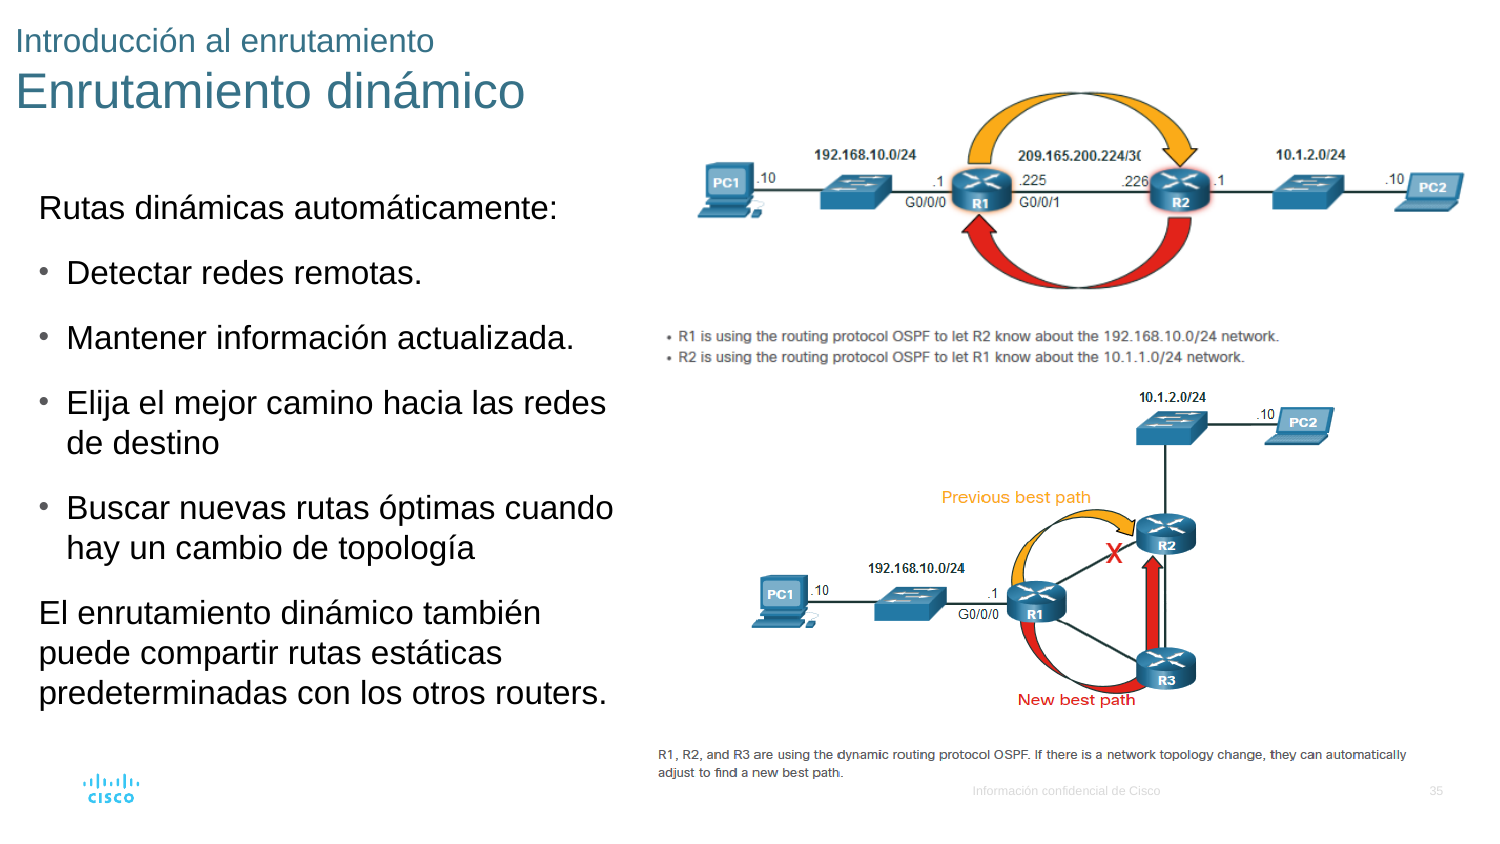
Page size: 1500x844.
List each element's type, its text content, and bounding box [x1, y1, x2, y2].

list Rutas dinámicas automáticamente: Detectar redes remotas. Mantener información actualizada. Elija el mejor camino hacia las redes de destino Buscar nuevas rutas óptimas cuando hay un cambio de topología El enrutamiento dinámico también puede compartir rutas estáticas predeterminadas con los otros routers. [23, 178, 655, 665]
picture [654, 58, 1476, 376]
title Introducción al enrutamiento Enrutamiento dinámico [0, 6, 631, 131]
picture [654, 379, 1417, 785]
